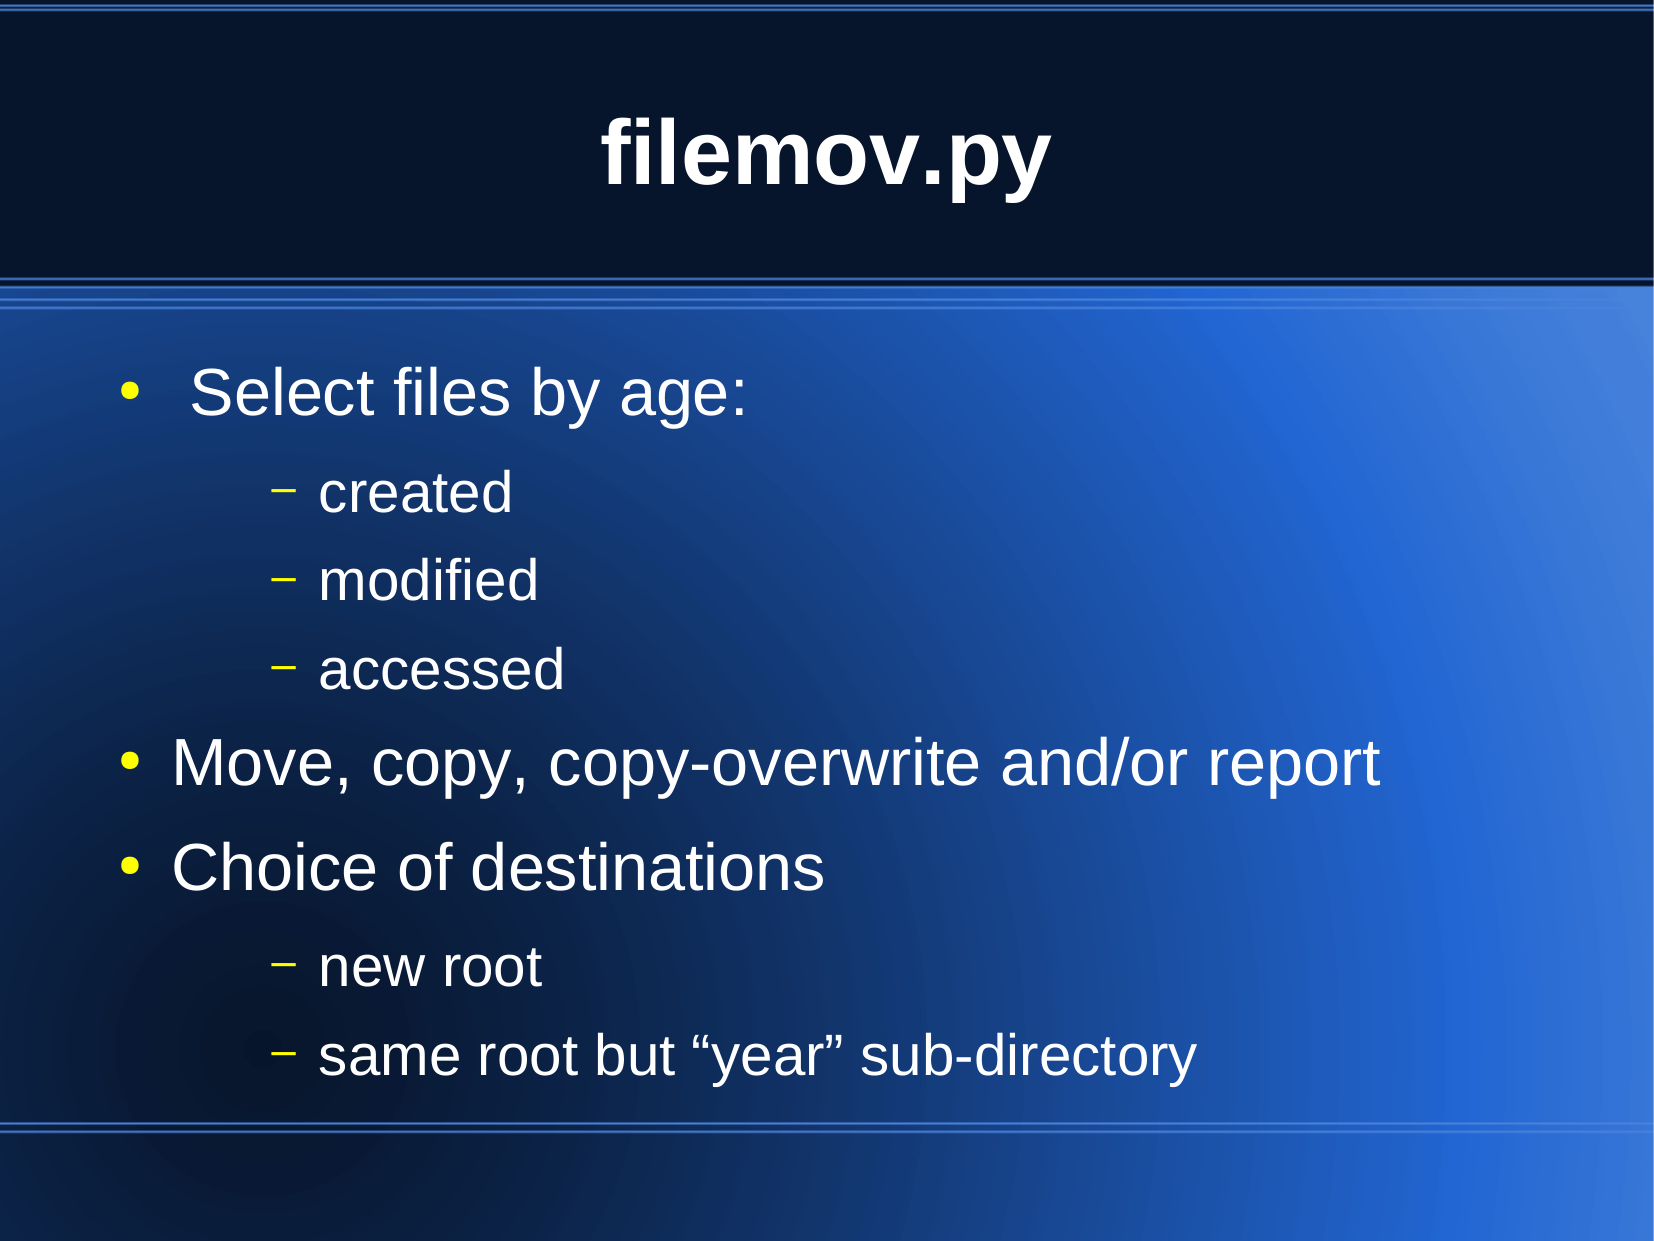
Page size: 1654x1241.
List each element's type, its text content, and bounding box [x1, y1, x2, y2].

title filemov.py [82, 56, 1571, 250]
list Select files by age: created modified accessed Move, copy, copy-overwrite and/or report Choice of destinations new root same root but “year” sub-directory [82, 355, 1571, 1087]
picture [0, 0, 1654, 1241]
